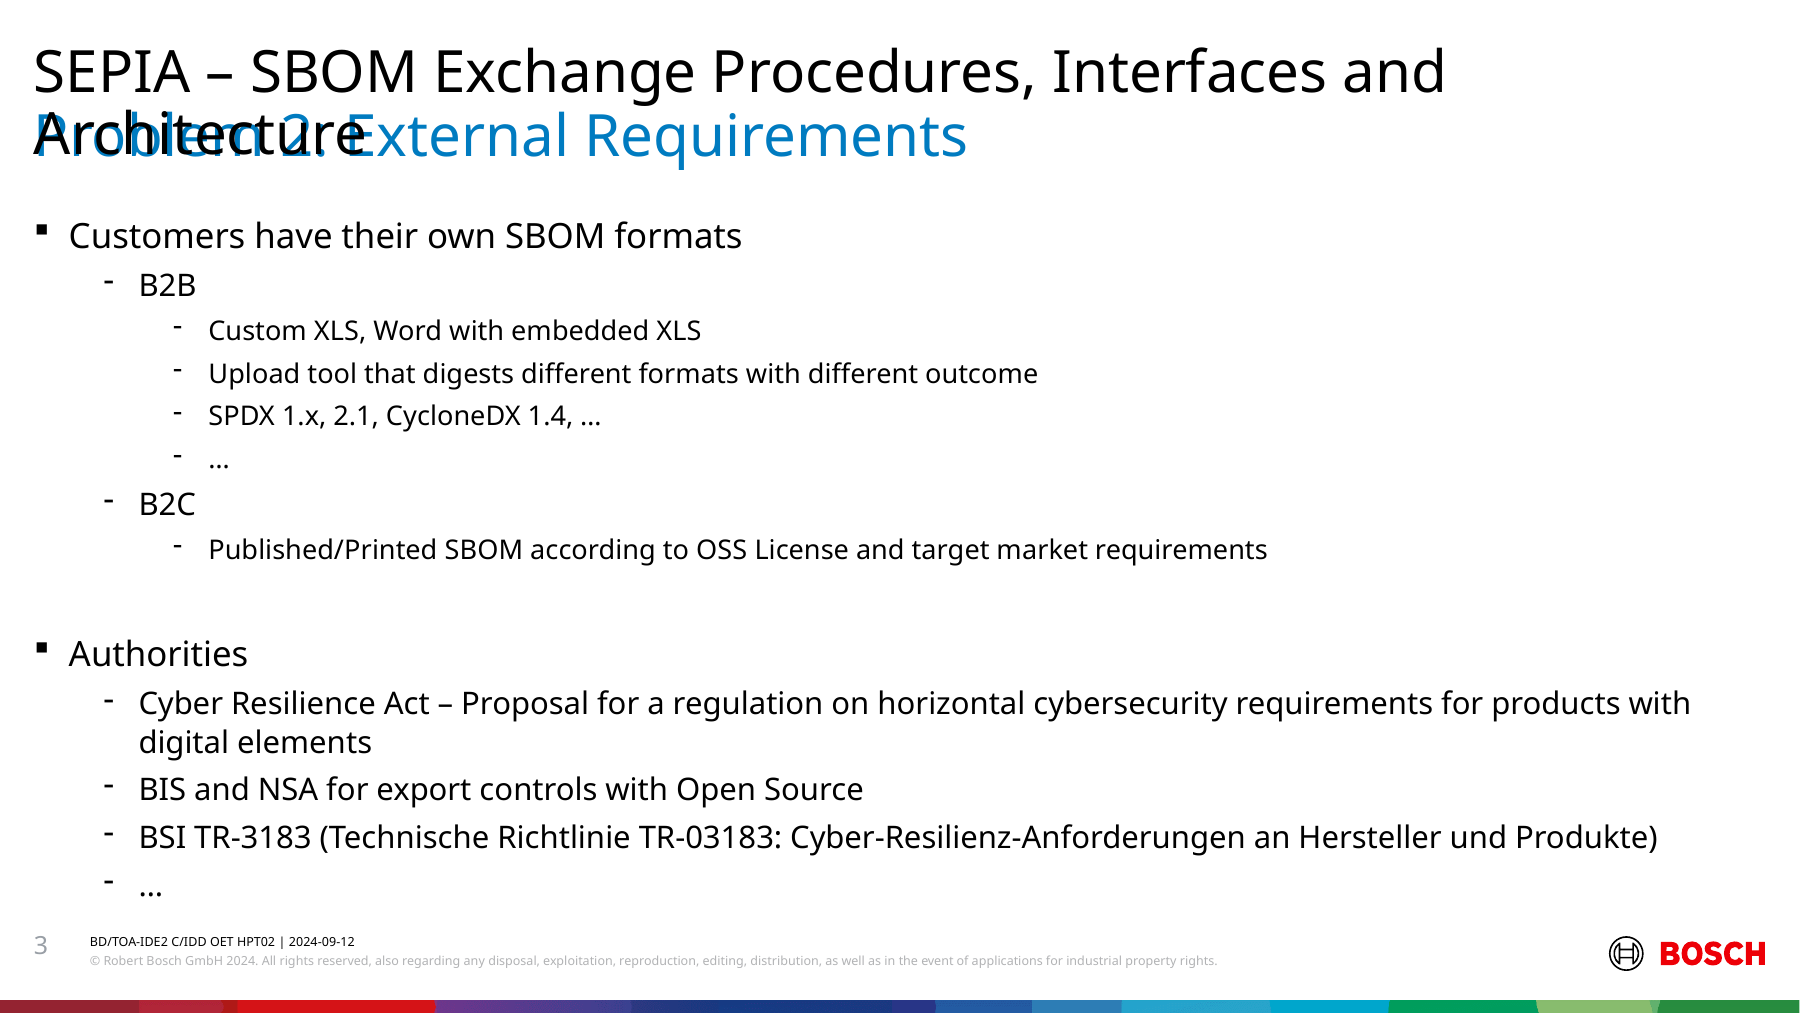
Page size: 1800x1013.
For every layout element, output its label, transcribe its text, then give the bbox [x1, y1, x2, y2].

list Customers have their own SBOM formats B2B Custom XLS, Word with embedded XLS Upload tool that digests different formats with different outcome SPDX 1.x, 2.1, CycloneDX 1.4, … … B2C Published/Printed SBOM according to OSS License and target market requirements Authorities Cyber Resilience Act – Proposal for a regulation on horizontal cybersecurity requirements for products with digital elements BIS and NSA for export controls with Open Source BSI TR-3183 (Technische Richtlinie TR-03183: Cyber-Resilienz-Anforderungen an Hersteller und Produkte) … [33, 210, 1766, 906]
title Problem 2: External Requirements [33, 107, 1766, 171]
picture [0, 1000, 1270, 1013]
slide_number <number> [33, 929, 81, 997]
picture [1388, 1000, 1800, 1013]
list SEPIA – SBOM Exchange Procedures, Interfaces and Architecture [33, 42, 1766, 107]
